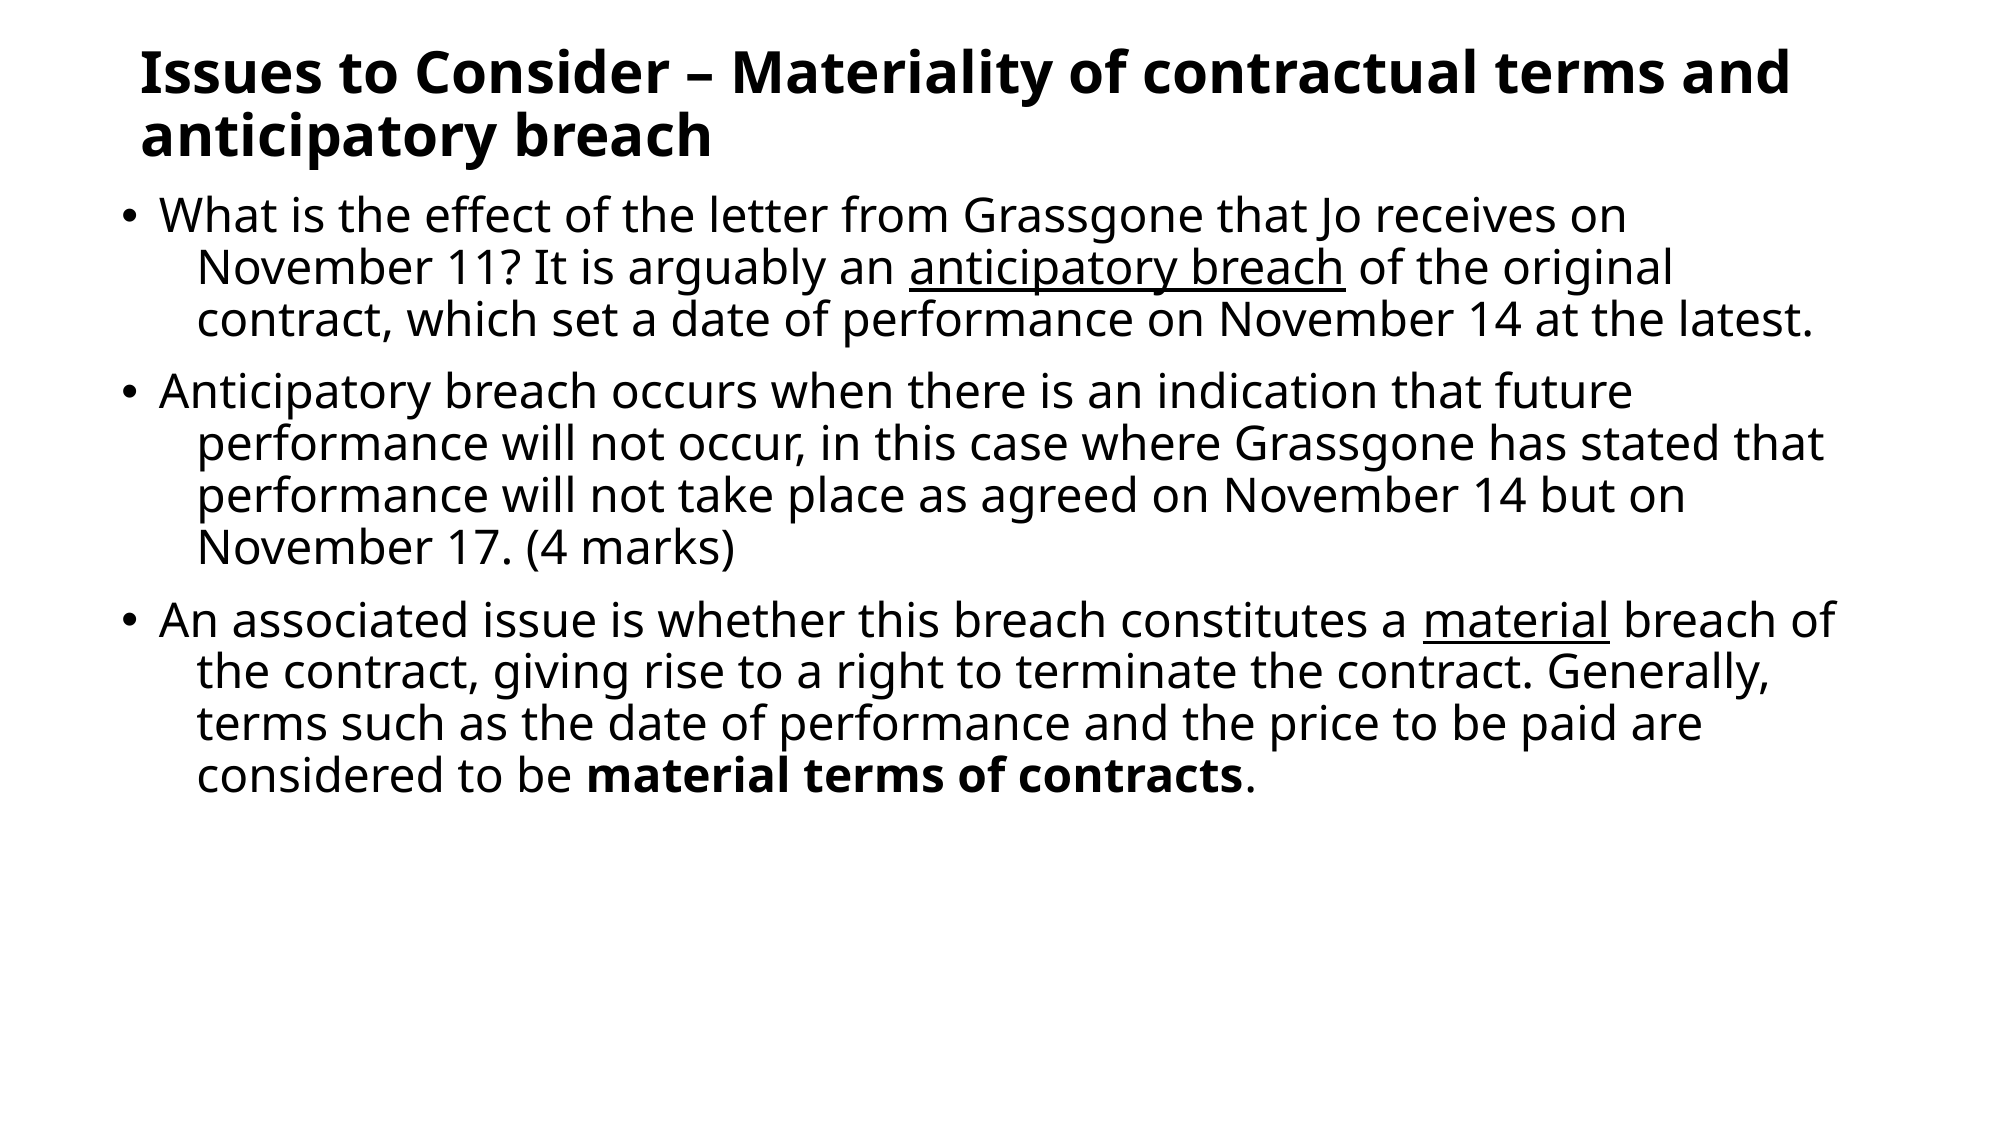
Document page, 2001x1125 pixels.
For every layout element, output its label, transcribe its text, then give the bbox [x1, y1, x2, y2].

title Issues to Consider – Materiality of contractual terms and anticipatory breach [125, 29, 1863, 183]
list What is the effect of the letter from Grassgone that Jo receives on November 11? It is arguably an anticipatory breach of the original contract, which set a date of performance on November 14 at the latest. Anticipatory breach occurs when there is an indication that future performance will not occur, in this case where Grassgone has stated that performance will not take place as agreed on November 14 but on November 17. (4 marks) An associated issue is whether this breach constitutes a material breach of the contract, giving rise to a right to terminate the contract. Generally, terms such as the date of performance and the price to be paid are considered to be material terms of contracts. [106, 183, 1863, 1014]
